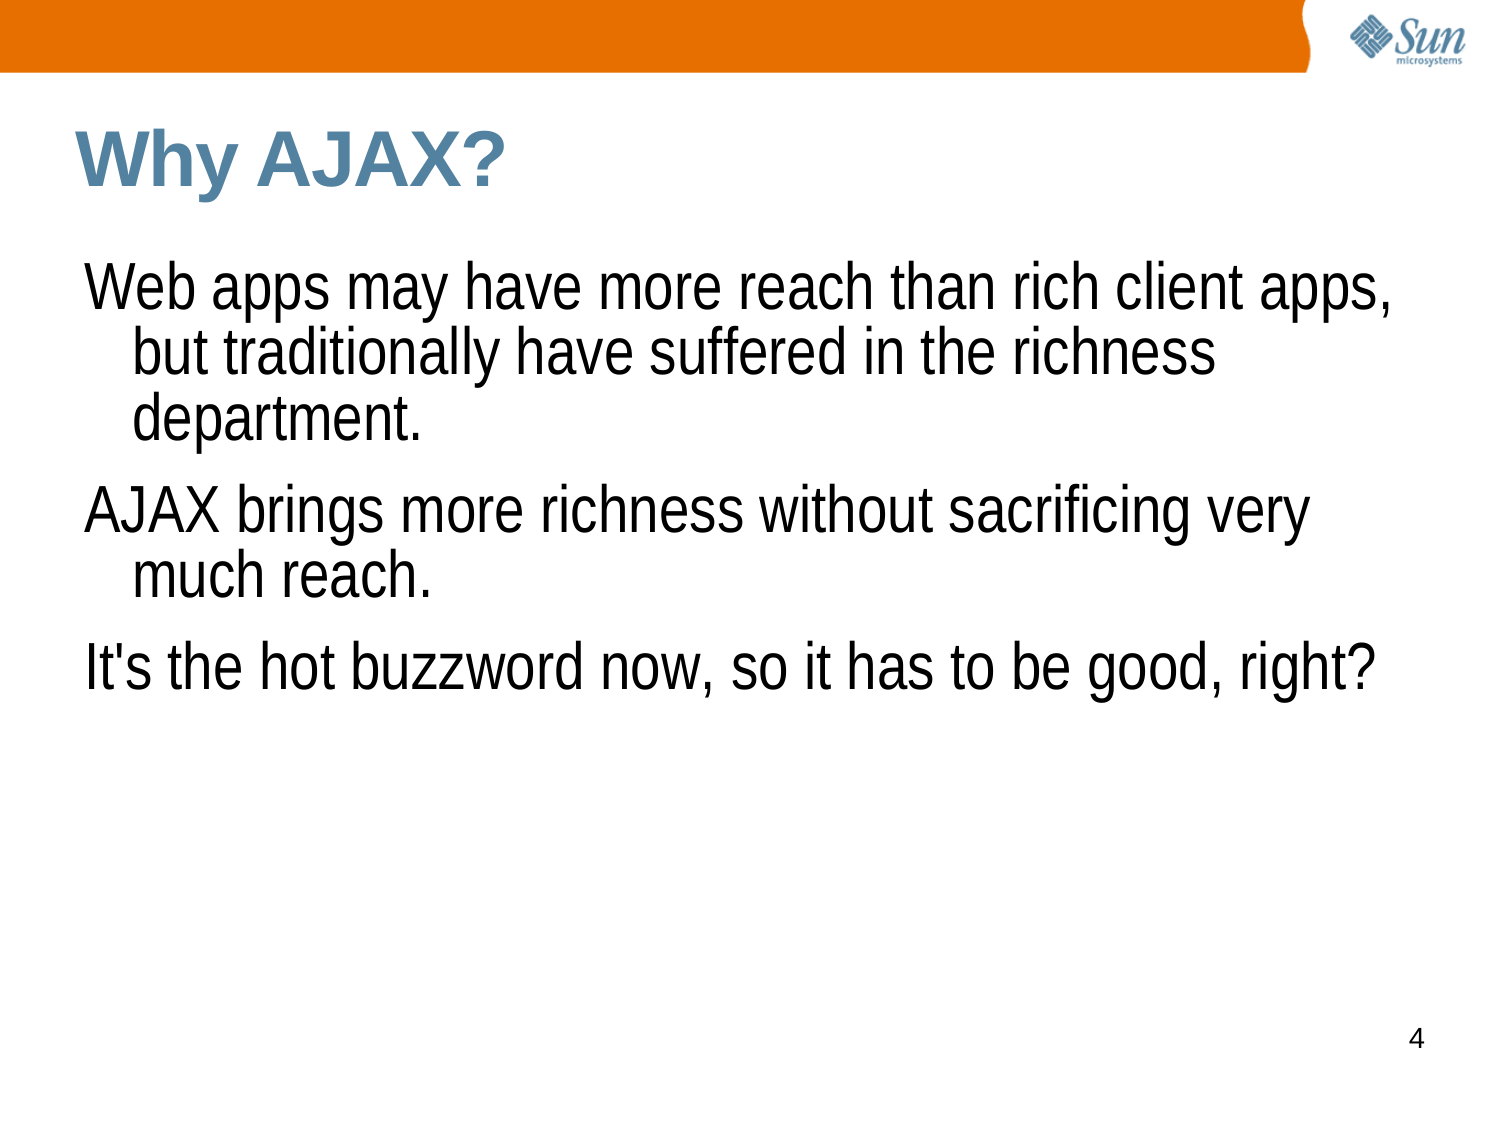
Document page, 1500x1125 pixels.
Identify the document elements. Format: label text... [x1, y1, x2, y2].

list Web apps may have more reach than rich client apps, but traditionally have suffered in the richness department. AJAX brings more richness without sacrificing very much reach. It's the hot buzzword now, so it has to be good, right? [64, 257, 1402, 1017]
title Why AJAX? [75, 122, 1438, 228]
picture [0, 0, 1500, 75]
